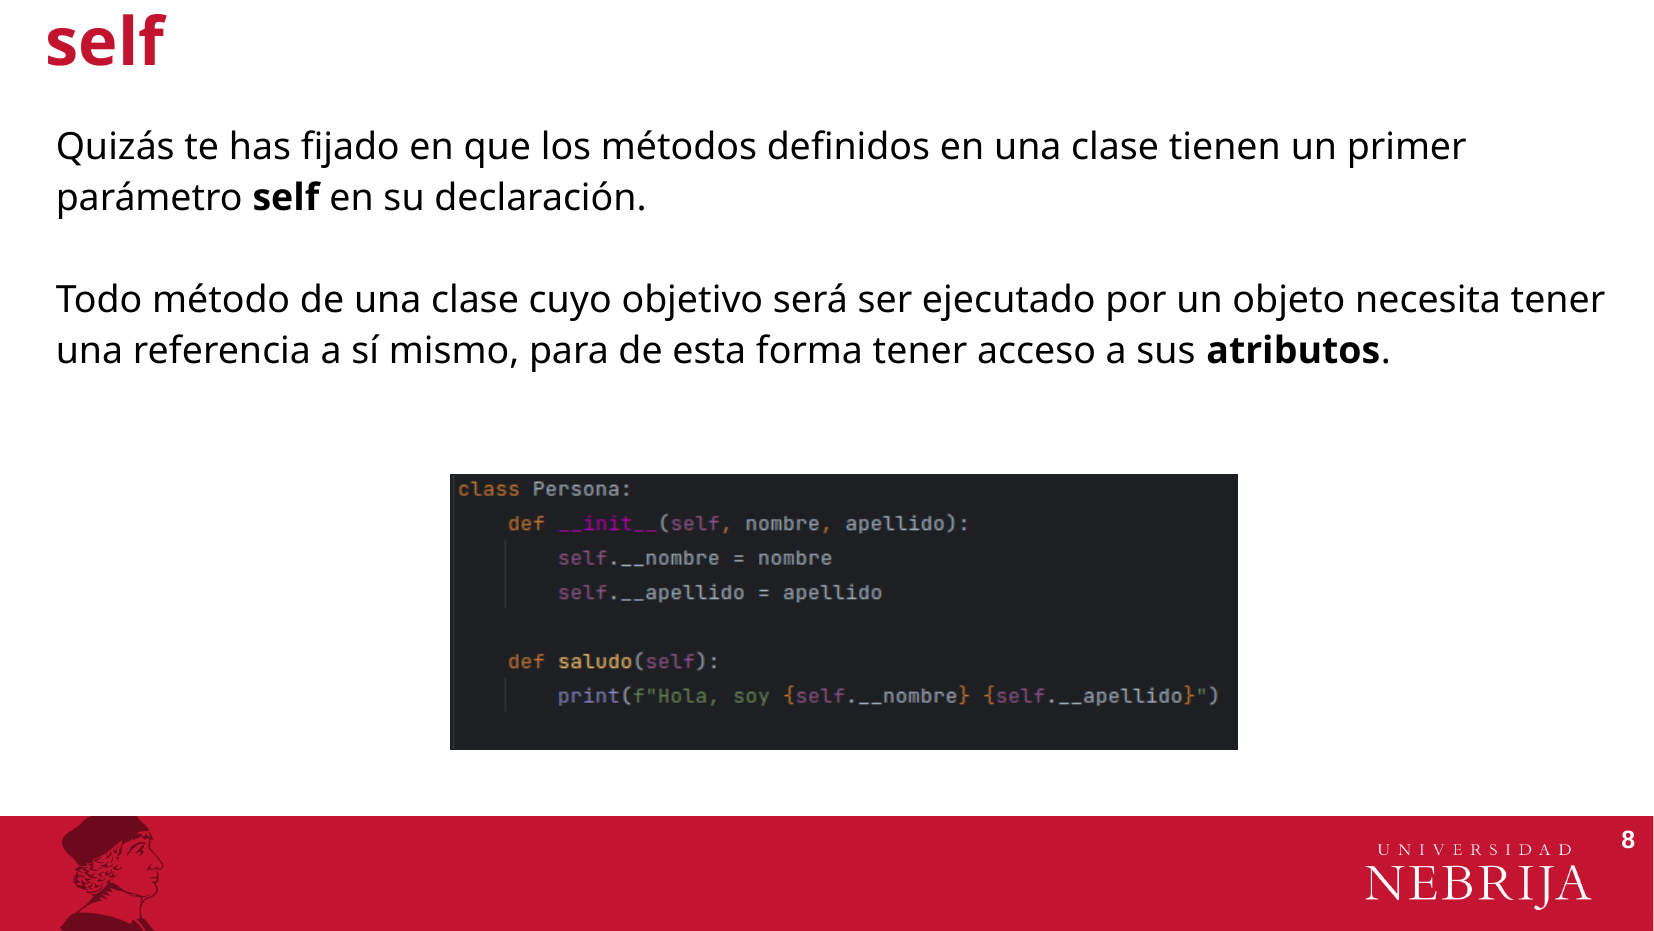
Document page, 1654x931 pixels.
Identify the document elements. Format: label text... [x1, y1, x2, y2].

text_box self [0, 0, 1650, 87]
picture [450, 474, 1238, 751]
picture [0, 816, 1654, 931]
text_box Quizás te has fijado en que los métodos definidos en una clase tienen un primer parámetro self en su declaración. Todo método de una clase cuyo objetivo será ser ejecutado por un objeto necesita tener una referencia a sí mismo, para de esta forma tener acceso a sus atributos. [41, 112, 1654, 788]
